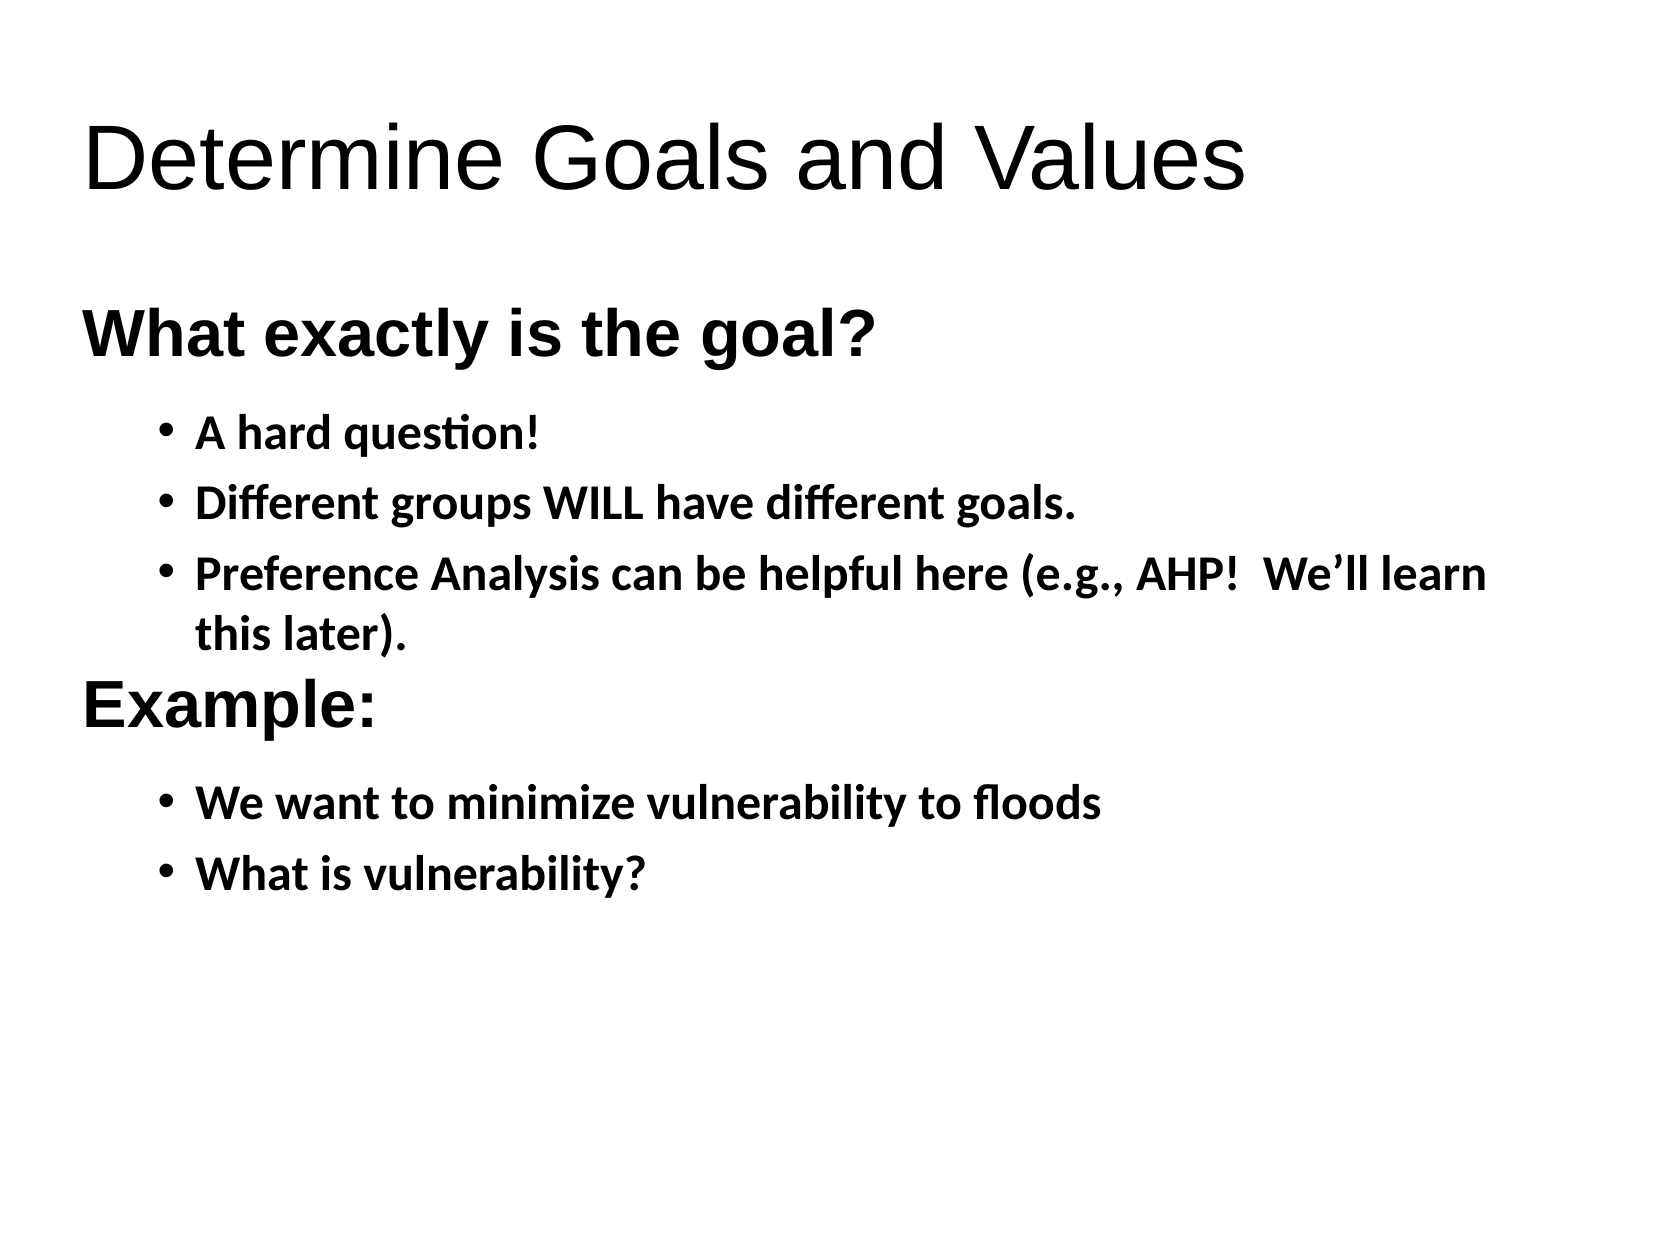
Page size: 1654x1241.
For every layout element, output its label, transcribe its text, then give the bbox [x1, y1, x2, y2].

title Determine Goals and Values [82, 49, 1571, 257]
list What exactly is the goal? A hard question! Different groups WILL have different goals. Preference Analysis can be helpful here (e.g., AHP! We’ll learn this later). Example: We want to minimize vulnerability to floods What is vulnerability? [82, 290, 1571, 1010]
